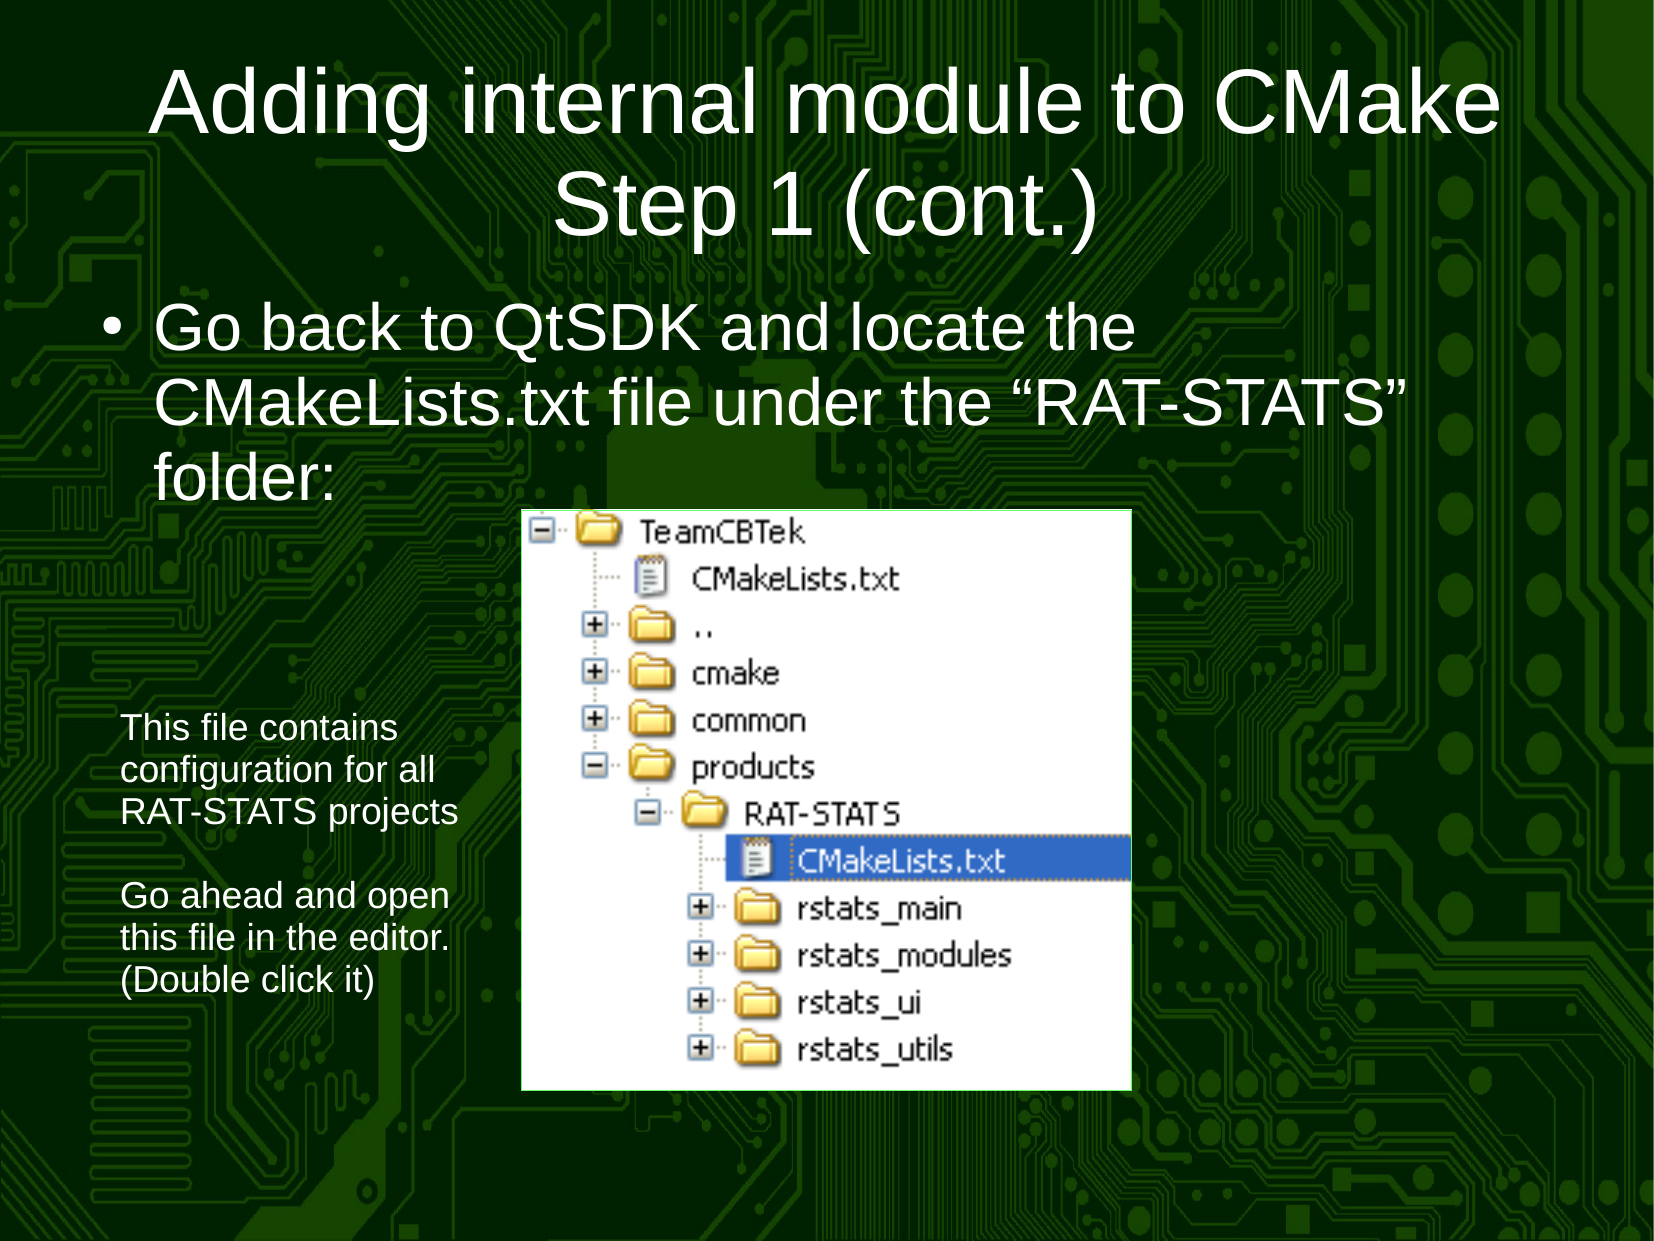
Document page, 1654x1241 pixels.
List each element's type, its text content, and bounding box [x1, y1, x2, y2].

list Go back to QtSDK and locate the CMakeLists.txt file under the “RAT-STATS” folder: [82, 290, 1571, 1010]
title Adding internal module to CMake Step 1 (cont.) [82, 49, 1571, 257]
picture [0, 0, 1654, 1241]
text_box This file contains configuration for all RAT-STATS projects Go ahead and open this file in the editor. (Double click it) [105, 699, 496, 1008]
